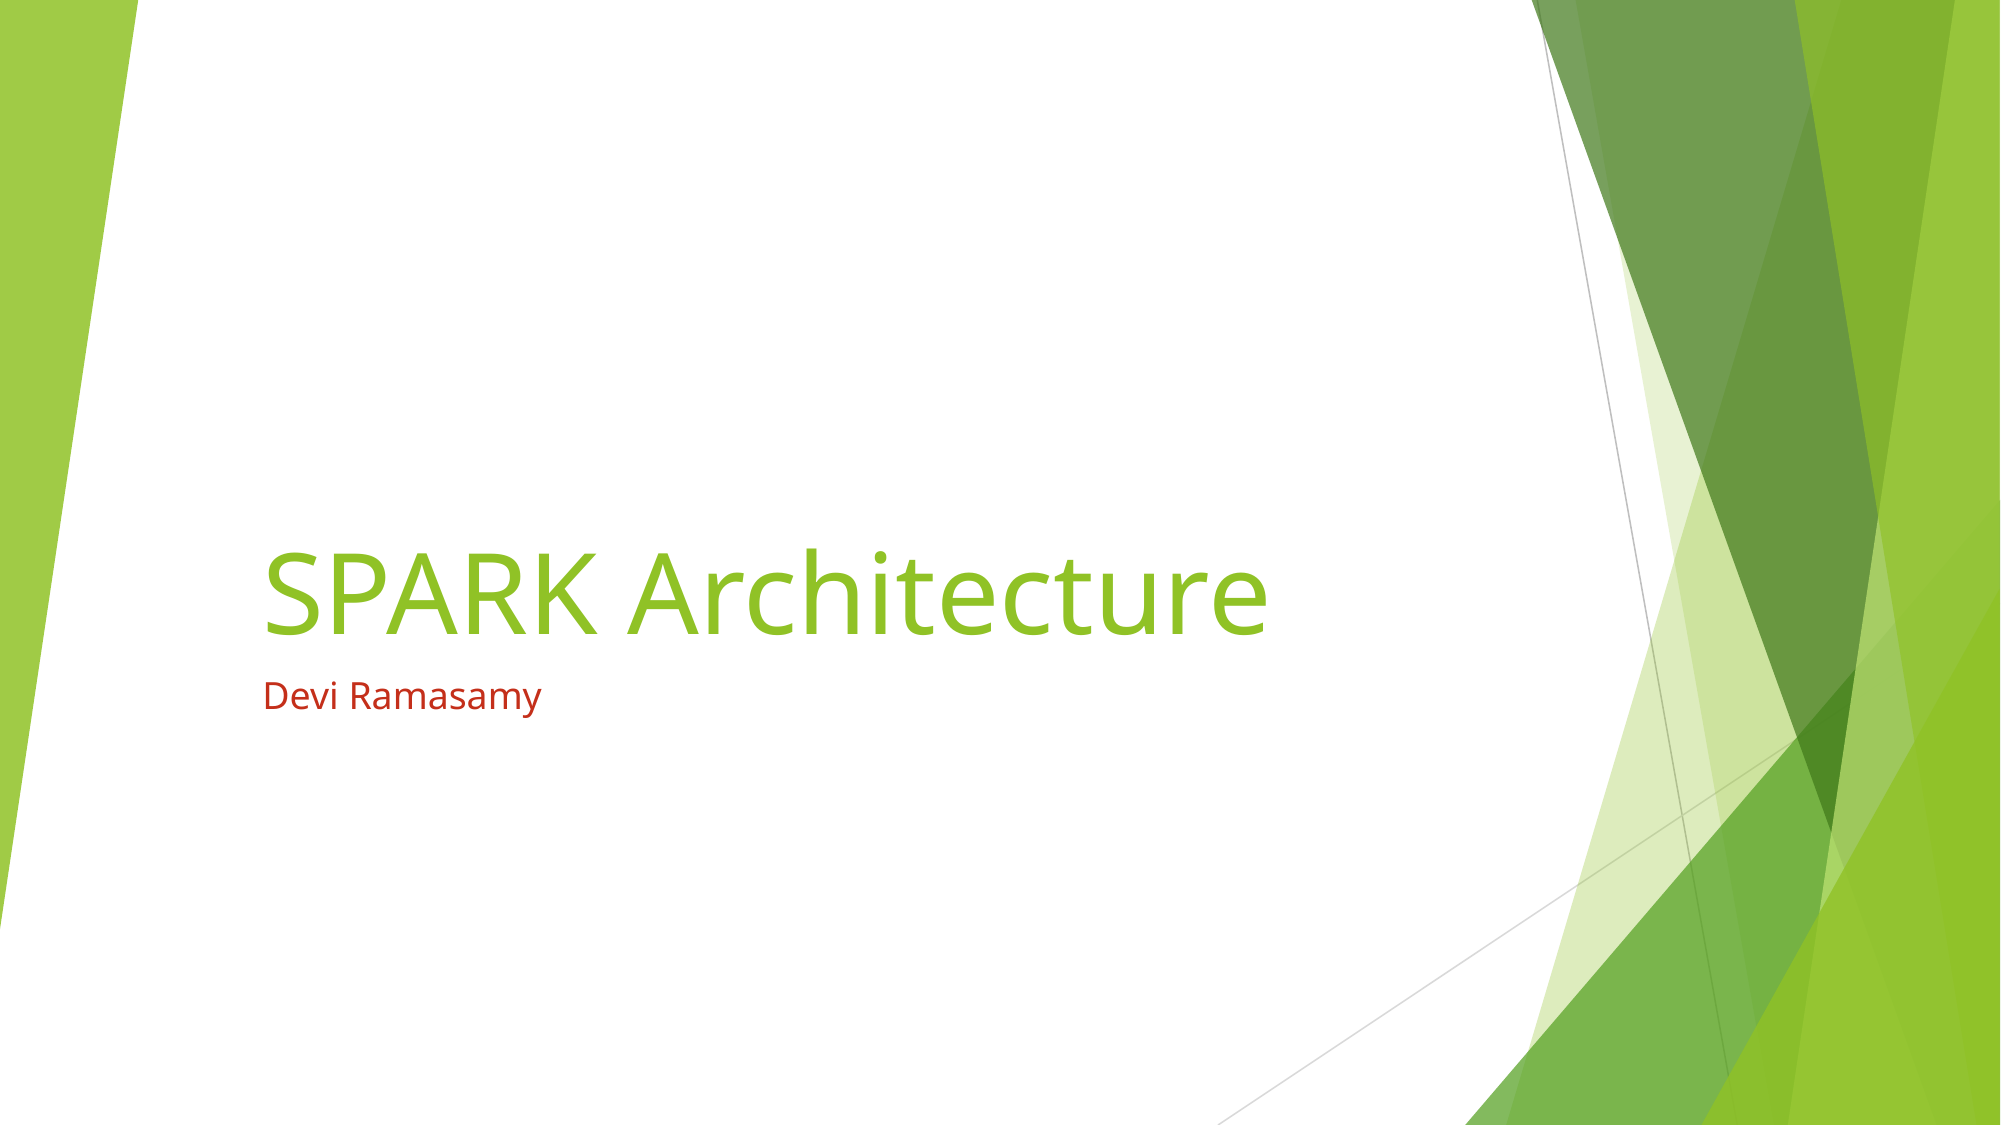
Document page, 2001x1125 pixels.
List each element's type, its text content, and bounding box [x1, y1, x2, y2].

subtitle Devi Ramasamy [247, 664, 1522, 845]
title SPARK Architecture [247, 394, 1522, 664]
